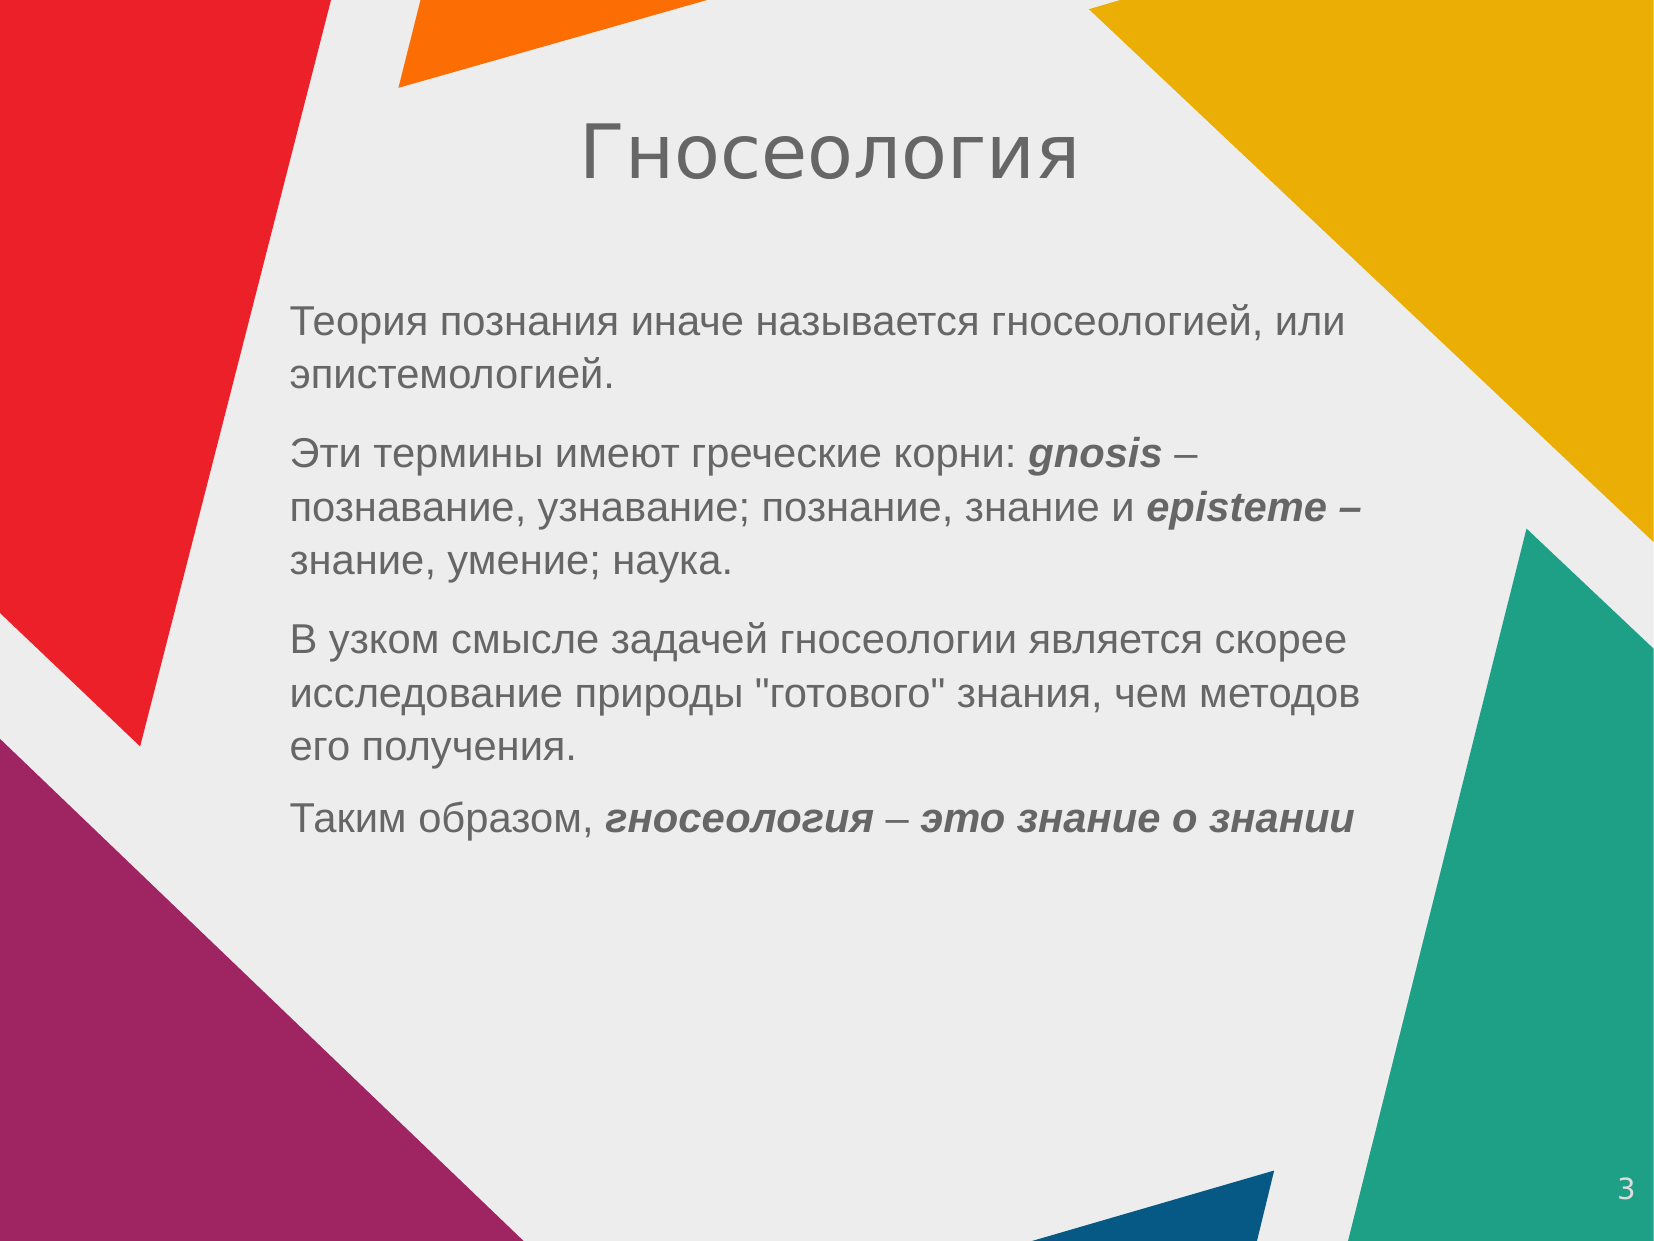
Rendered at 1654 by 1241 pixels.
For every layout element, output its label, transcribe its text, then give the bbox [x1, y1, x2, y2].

list Теория познания иначе называется гносеологией, или эпистемологией. Эти термины имеют греческие корни: gnosis – познавание, узнавание; познание, знание и episteme – знание, умение; наука. В узком смысле задачей гносеологии является скорее исследование природы "готового" знания, чем методов его получения. Таким образом, гносеология – это знание о знании [289, 290, 1372, 1090]
title Гносеология [289, 49, 1372, 257]
